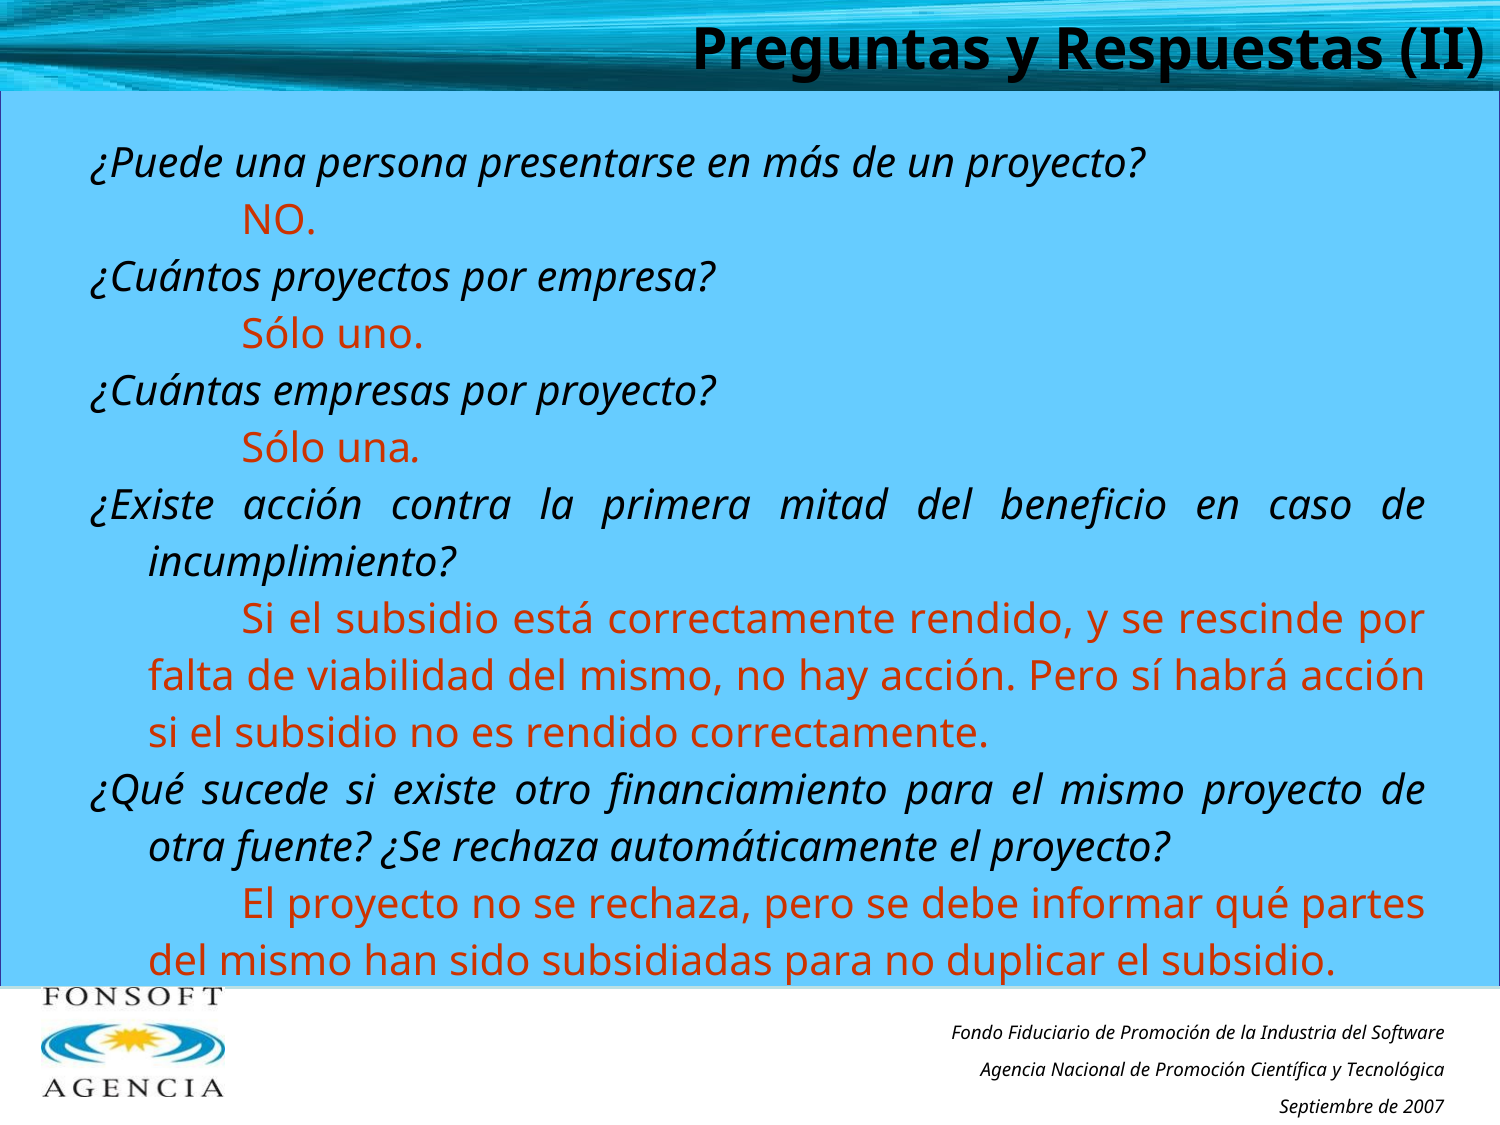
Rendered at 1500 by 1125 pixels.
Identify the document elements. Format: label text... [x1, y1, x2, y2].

text_box ¿Puede una persona presentarse en más de un proyecto? NO. ¿Cuántos proyectos por empresa? Sólo uno. ¿Cuántas empresas por proyecto? Sólo una. ¿Existe acción contra la primera mitad del beneficio en caso de incumplimiento? Si el subsidio está correctamente rendido, y se rescinde por falta de viabilidad del mismo, no hay acción. Pero sí habrá acción si el subsidio no es rendido correctamente. ¿Qué sucede si existe otro financiamiento para el mismo proyecto de otra fuente? ¿Se rechaza automáticamente el proyecto? El proyecto no se rechaza, pero se debe informar qué partes del mismo han sido subsidiadas para no duplicar el subsidio. [76, 125, 1442, 1125]
text_box Preguntas y Respuestas (II) [0, 0, 1500, 95]
picture [41, 987, 76, 1097]
